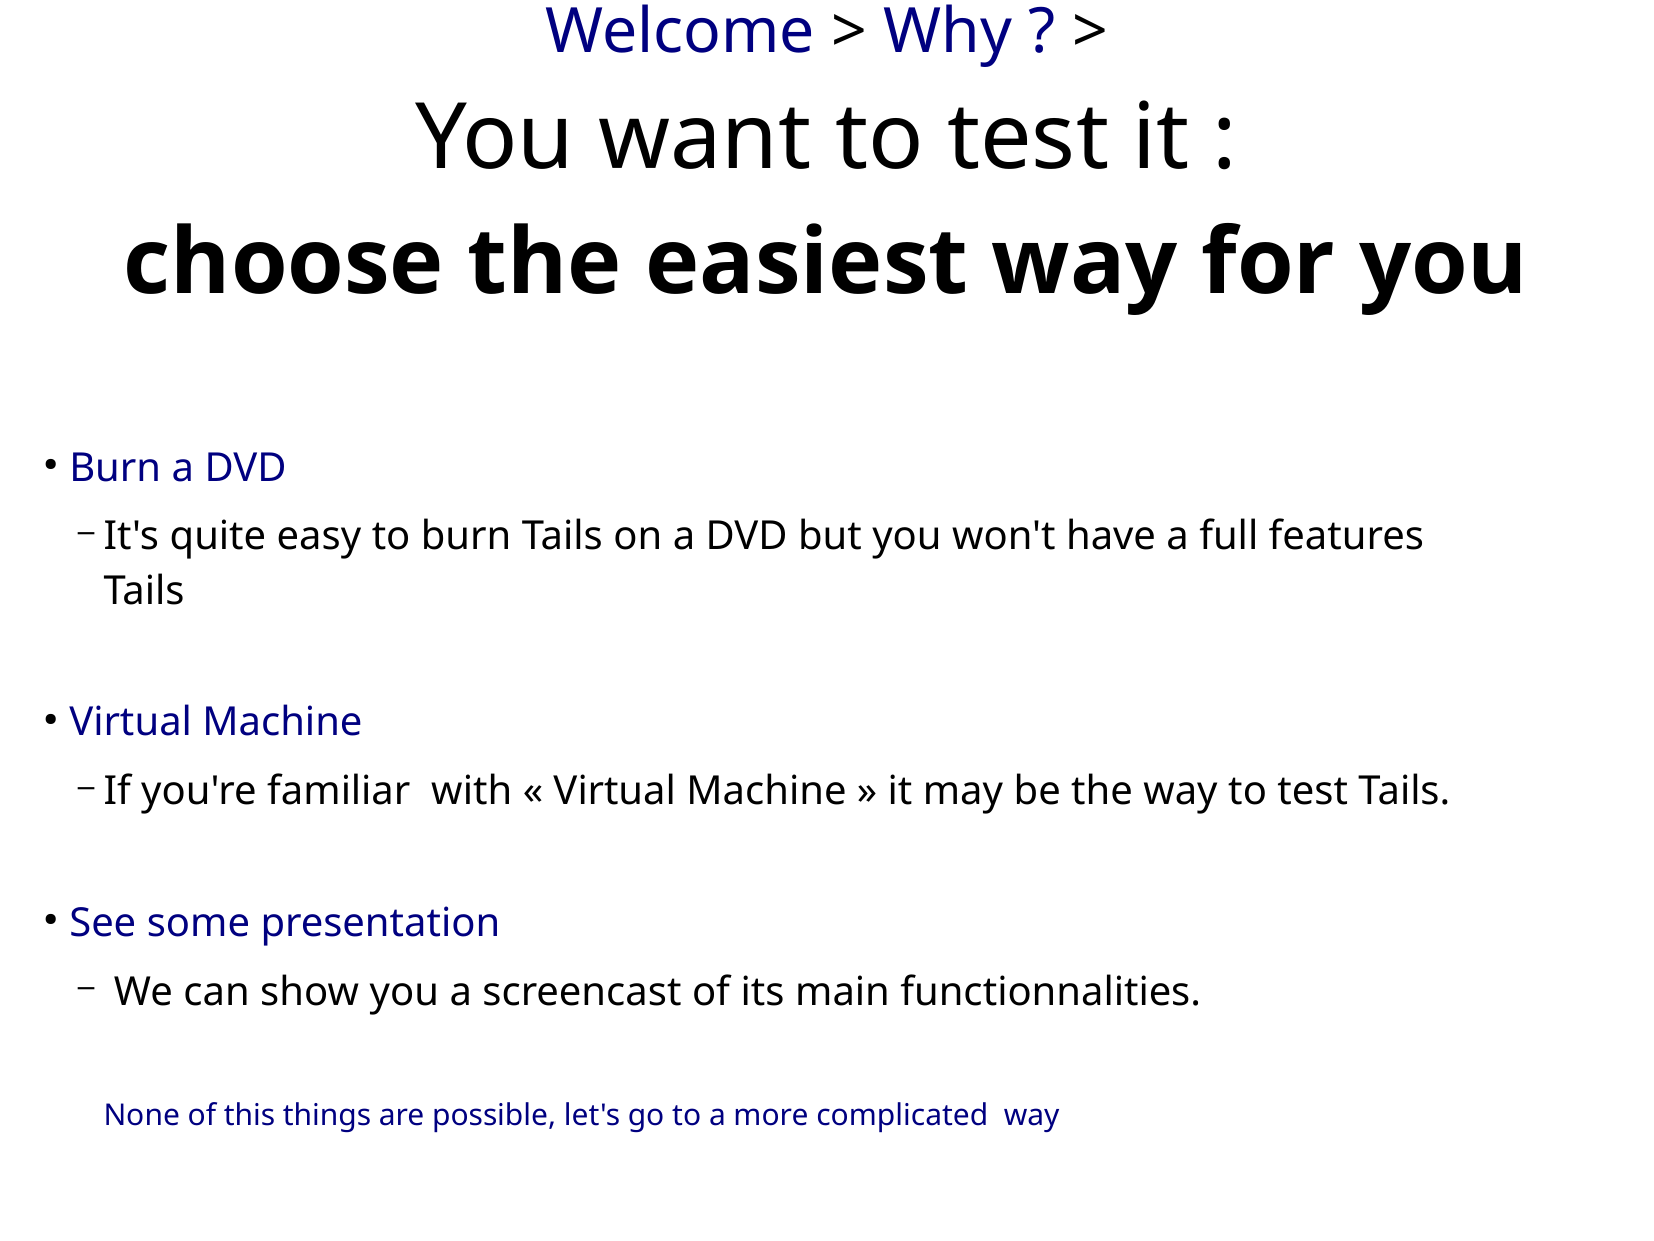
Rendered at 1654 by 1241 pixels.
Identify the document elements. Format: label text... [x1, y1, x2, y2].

list Burn a DVD It's quite easy to burn Tails on a DVD but you won't have a full features Tails Virtual Machine If you're familiar with « Virtual Machine » it may be the way to test Tails. See some presentation We can show you a screencast of its main functionnalities. None of this things are possible, let's go to a more complicated way [35, 438, 1491, 1158]
title Welcome > Why ? > You want to test it : choose the easiest way for you [82, 0, 1571, 308]
